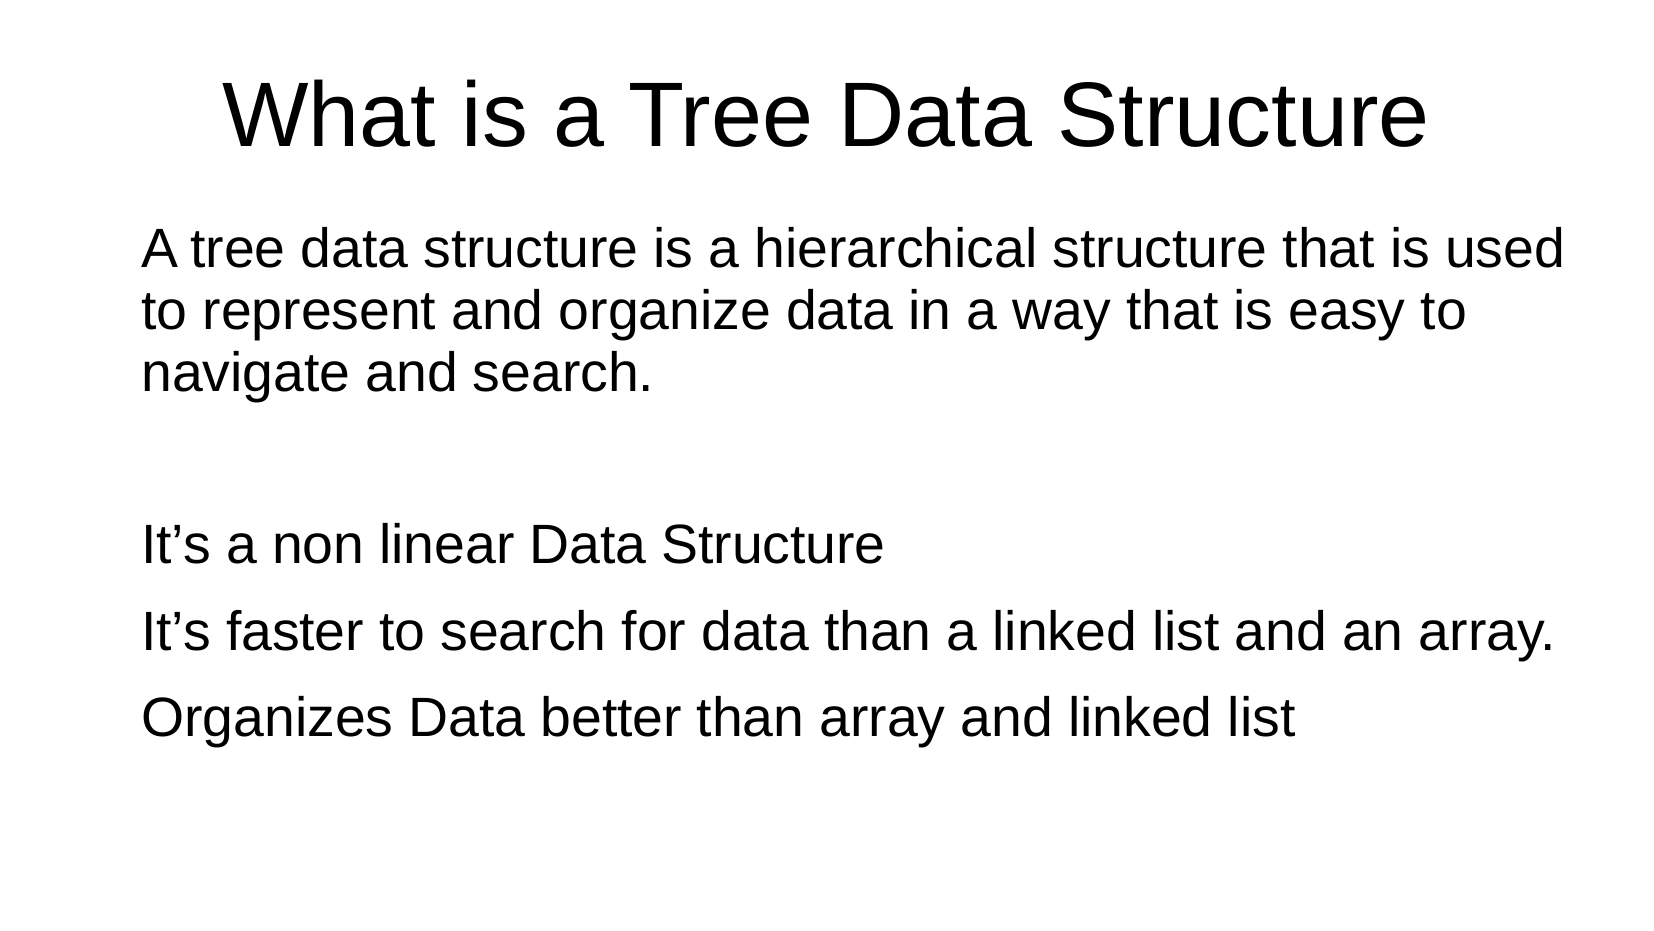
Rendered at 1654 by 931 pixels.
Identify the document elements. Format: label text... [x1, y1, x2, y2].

title What is a Tree Data Structure [82, 37, 1571, 193]
list A tree data structure is a hierarchical structure that is used to represent and organize data in a way that is easy to navigate and search. It’s a non linear Data Structure It’s faster to search for data than a linked list and an array. Organizes Data better than array and linked list [82, 217, 1571, 758]
